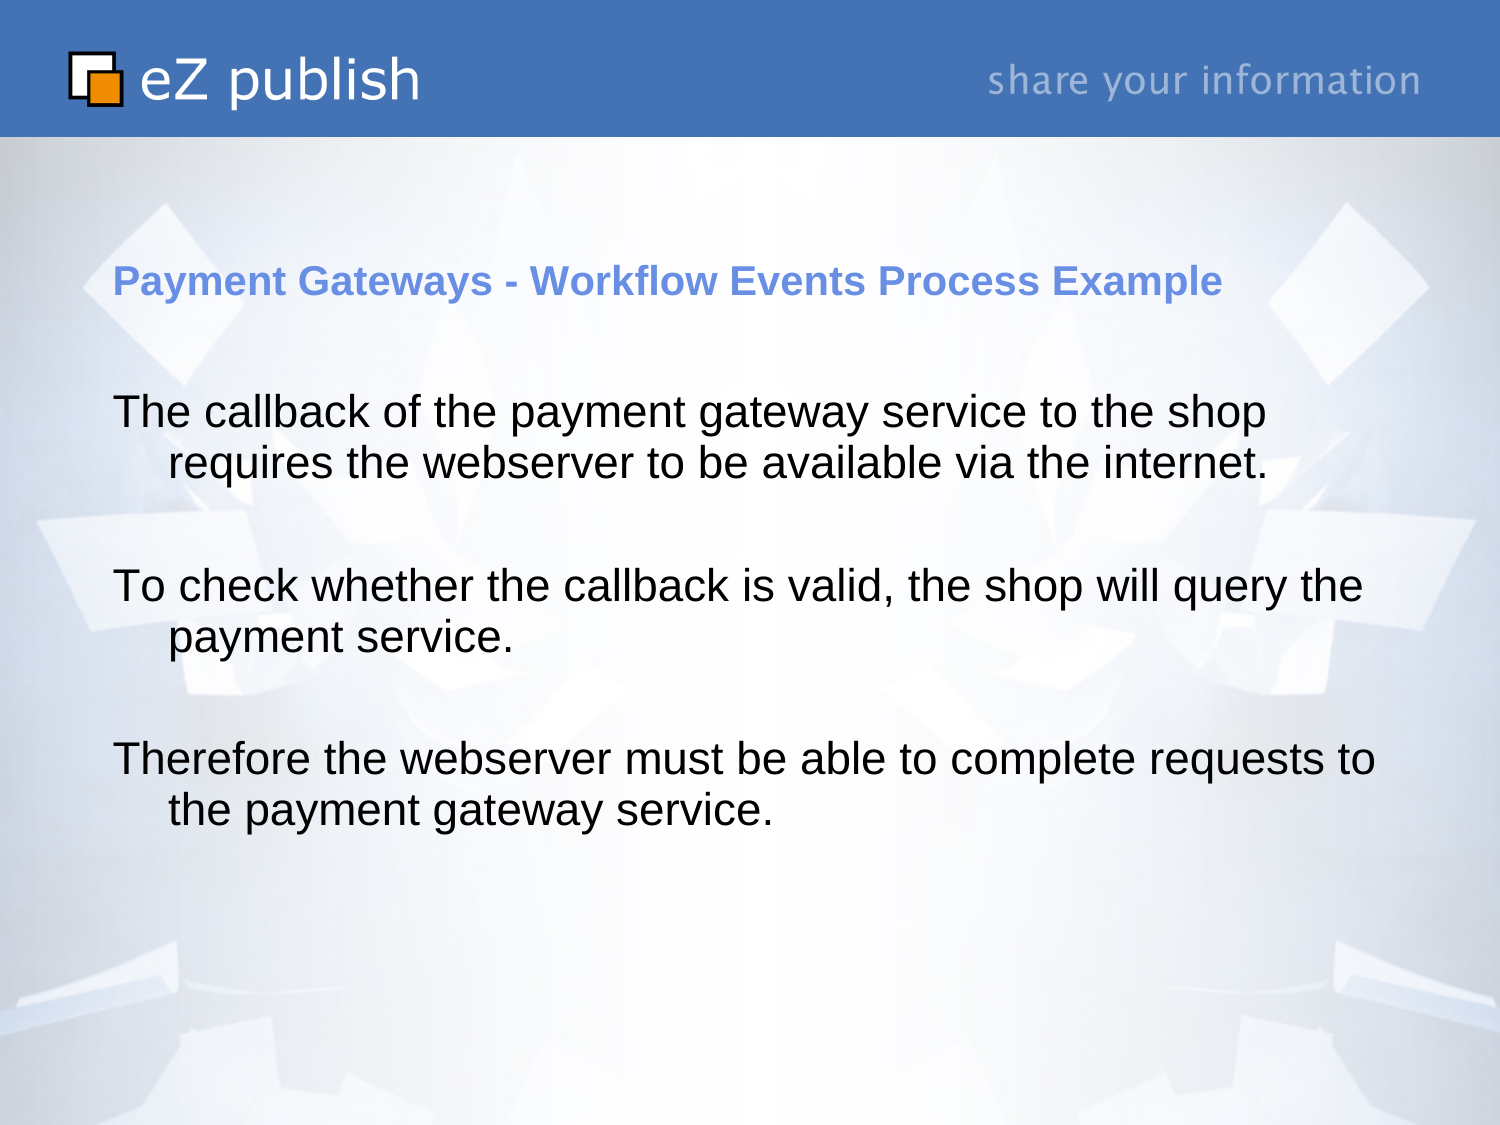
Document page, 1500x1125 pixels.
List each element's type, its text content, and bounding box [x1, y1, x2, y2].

title Payment Gateways - Workflow Events Process Example [112, 237, 1500, 325]
list The callback of the payment gateway service to the shop requires the webserver to be available via the internet. To check whether the callback is valid, the shop will query the payment service. Therefore the webserver must be able to complete requests to the payment gateway service. [112, 324, 1388, 1000]
picture [0, 0, 1500, 1125]
